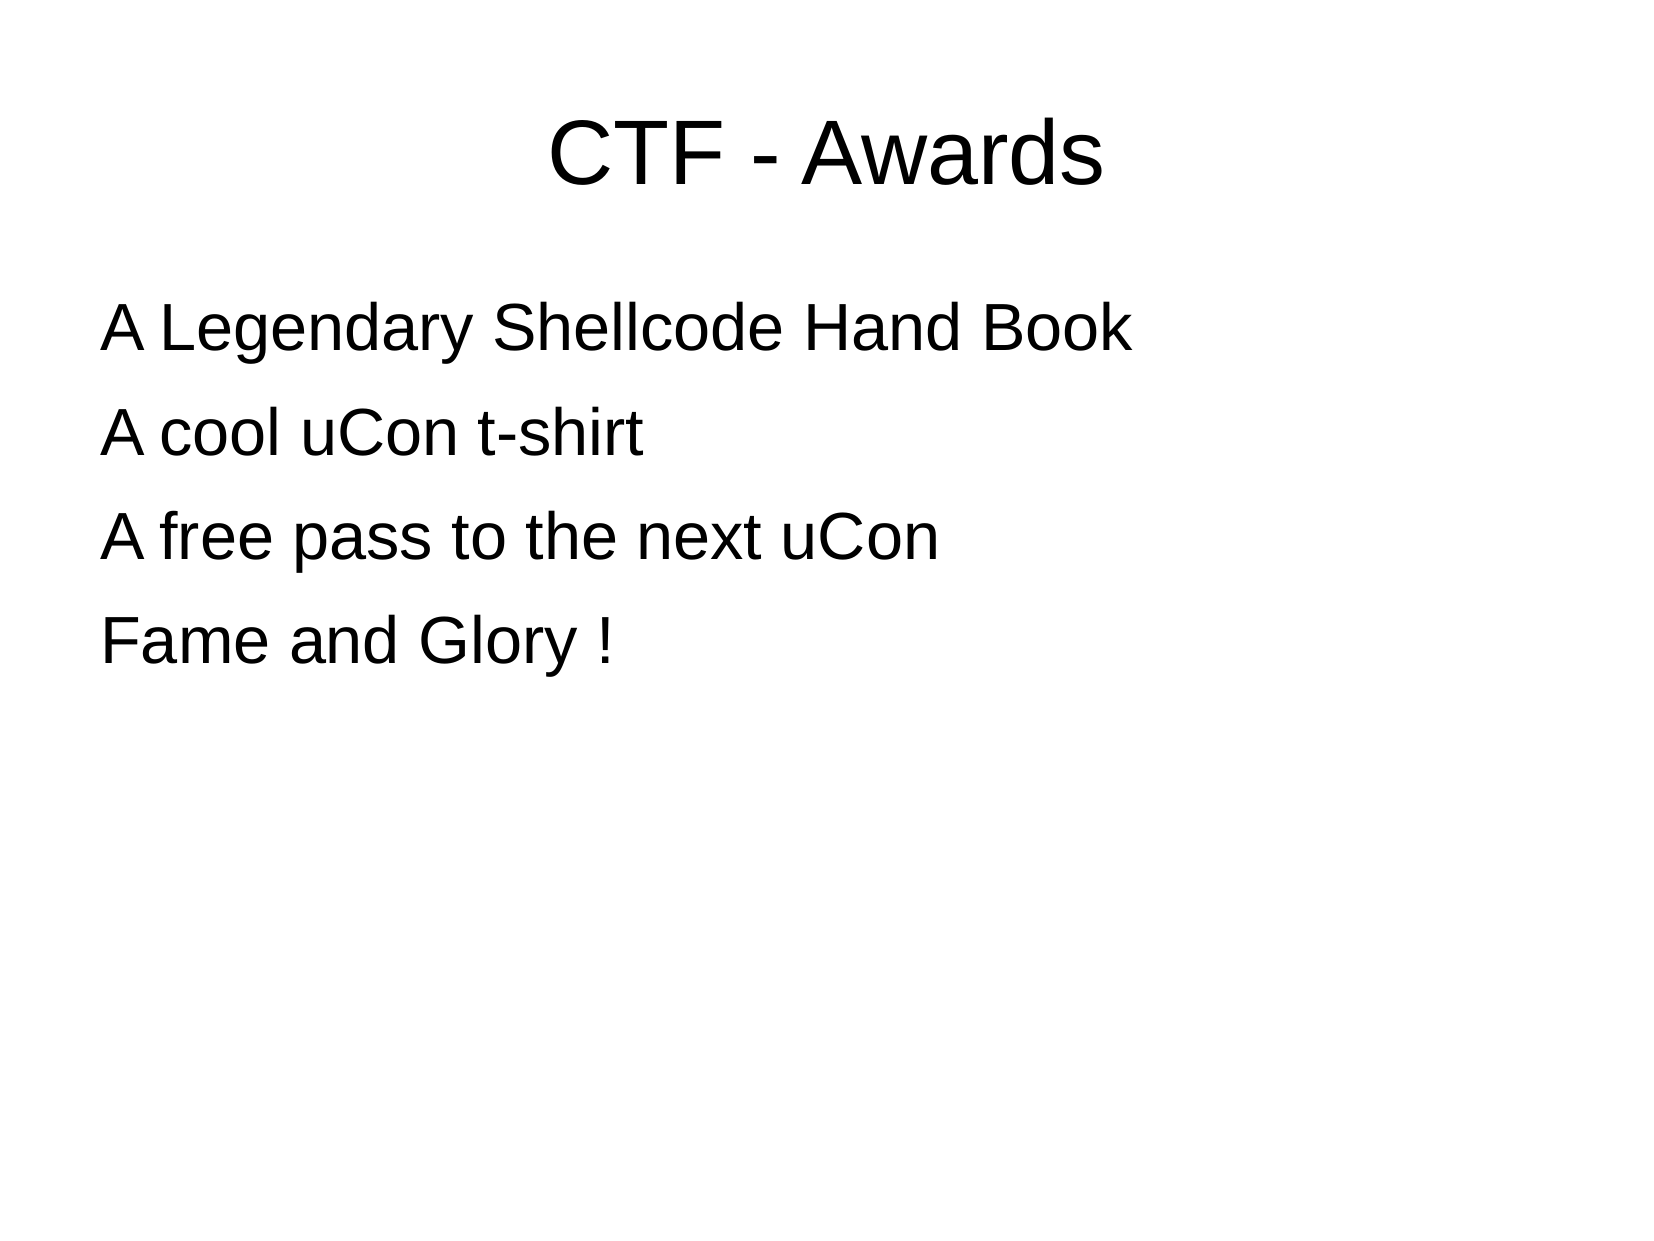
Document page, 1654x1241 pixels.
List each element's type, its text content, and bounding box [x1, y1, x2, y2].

title CTF - Awards [82, 56, 1571, 250]
list A Legendary Shellcode Hand Book A cool uCon t-shirt A free pass to the next uCon Fame and Glory ! [82, 290, 1571, 1094]
